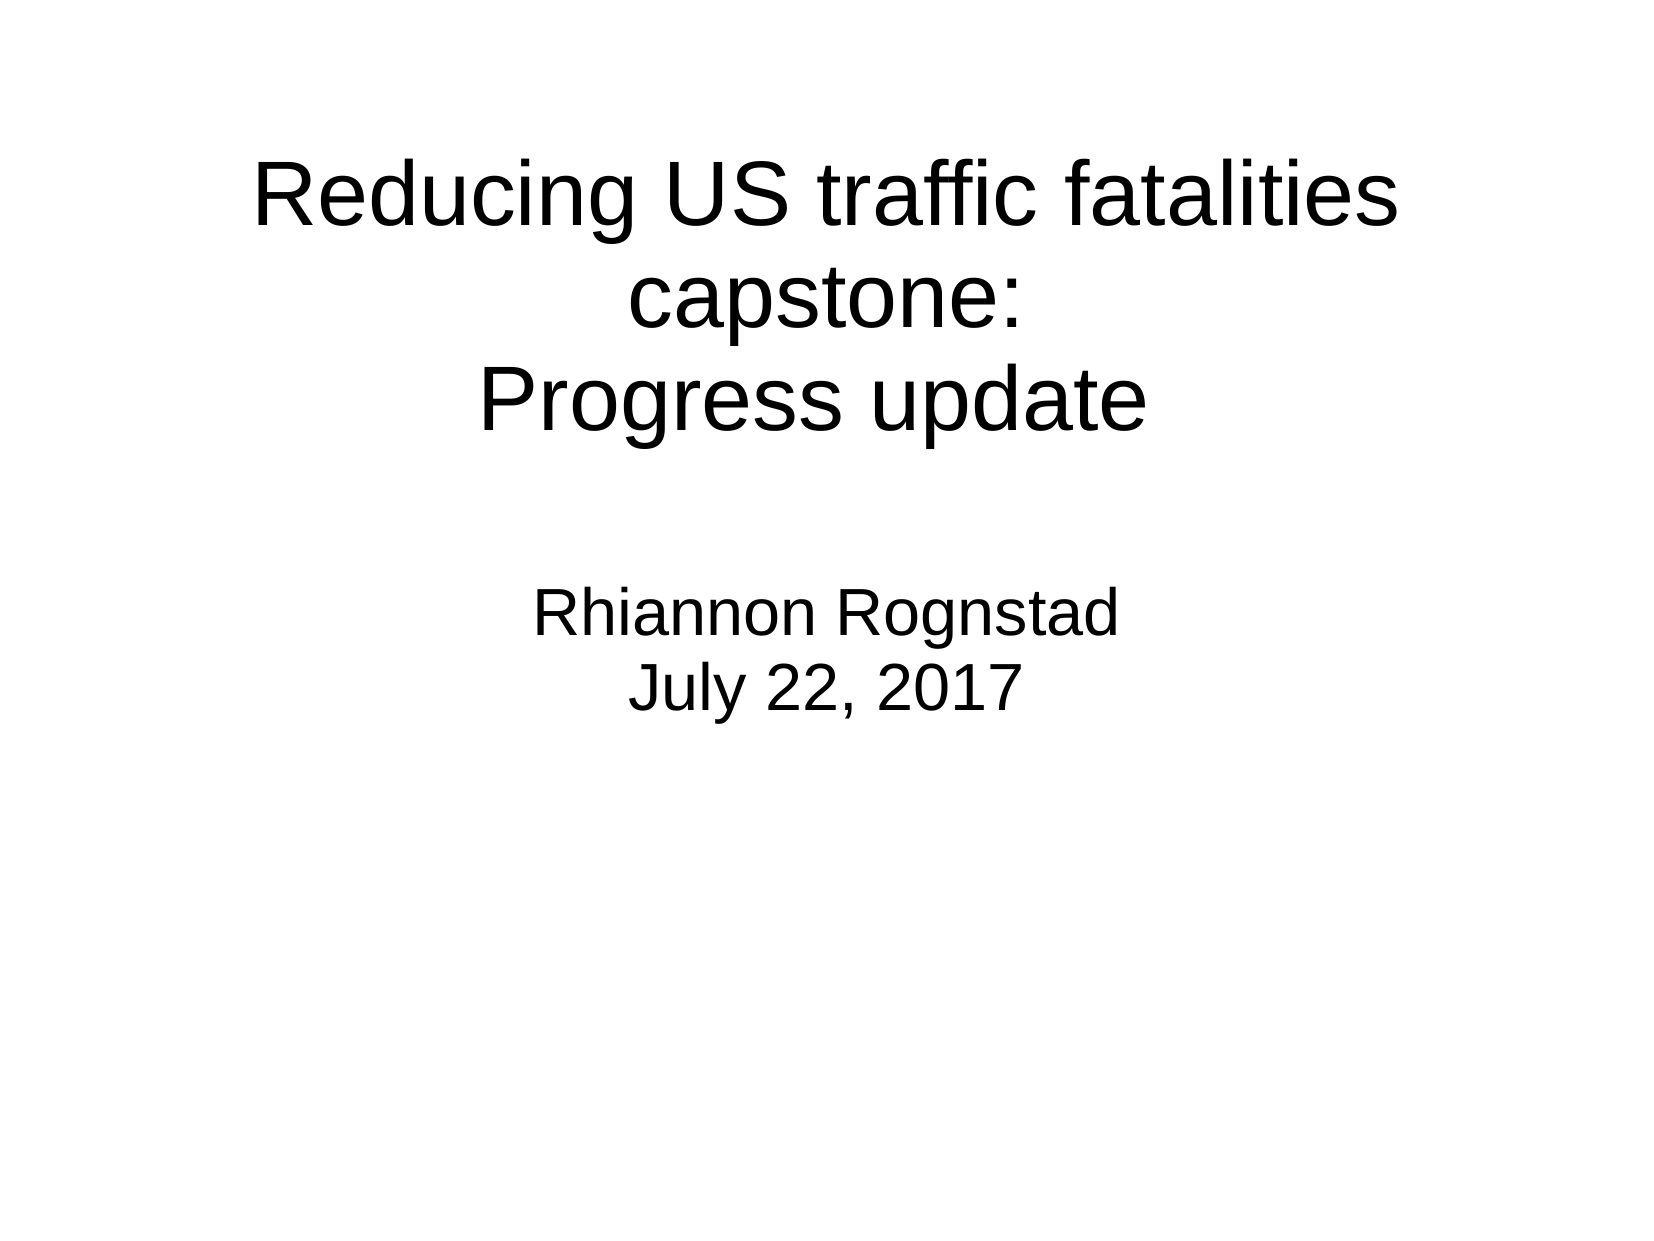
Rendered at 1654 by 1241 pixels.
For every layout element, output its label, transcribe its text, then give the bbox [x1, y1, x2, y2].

title Reducing US traffic fatalities capstone: Progress update [82, 142, 1571, 290]
subtitle Rhiannon Rognstad July 22, 2017 [82, 290, 1571, 1010]
